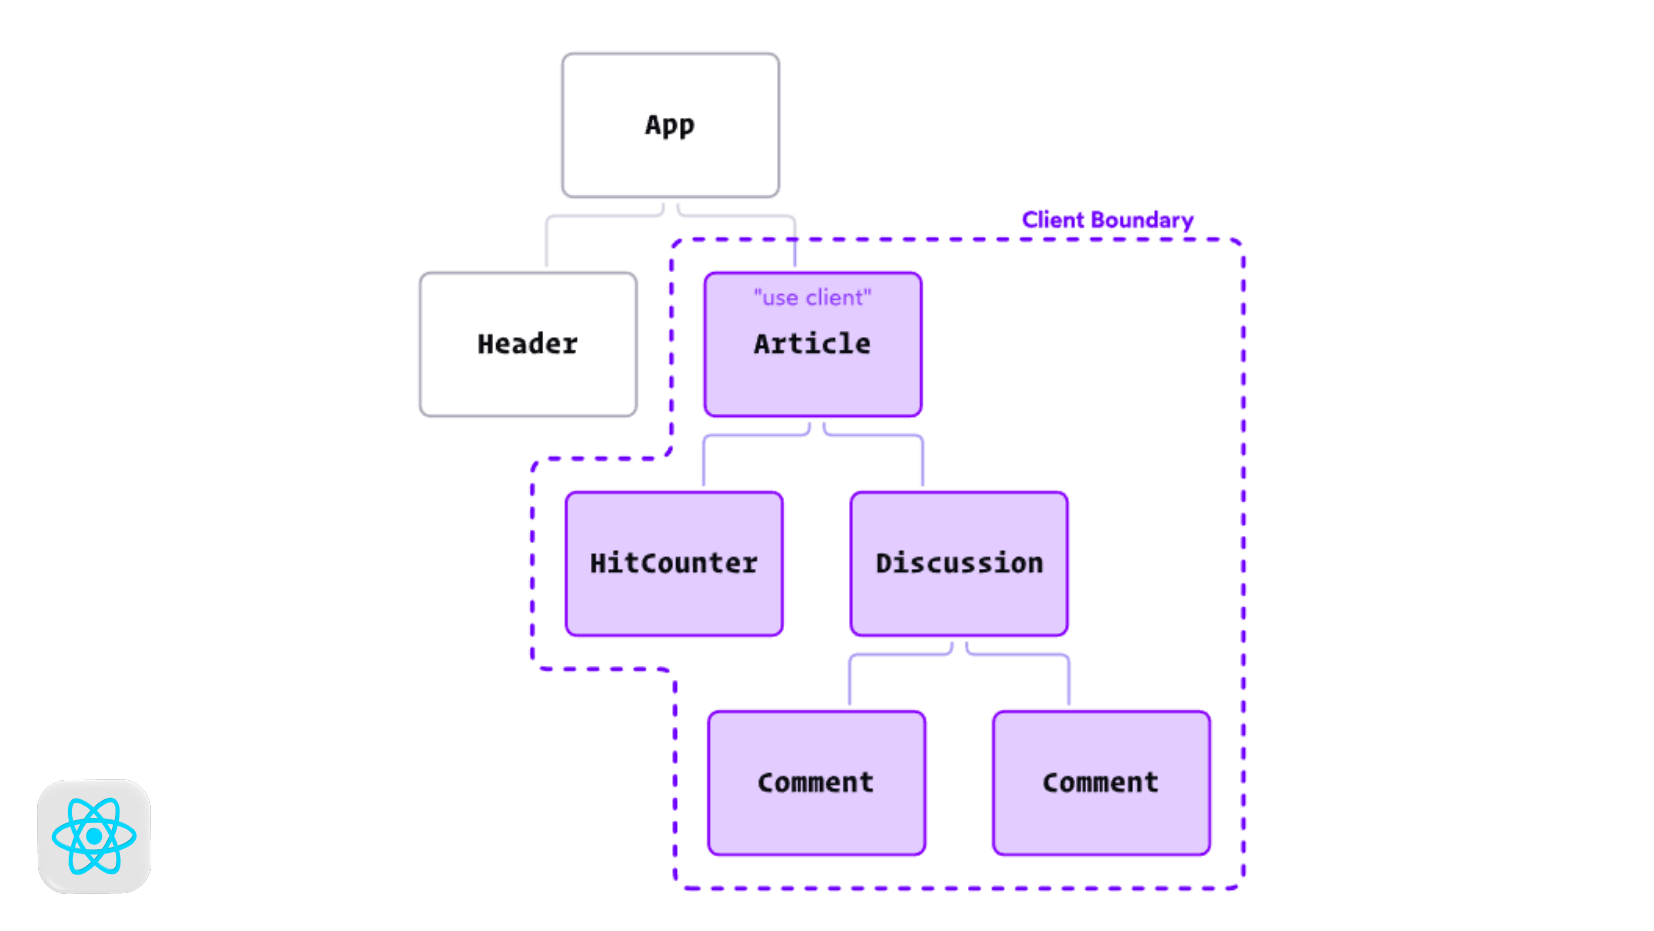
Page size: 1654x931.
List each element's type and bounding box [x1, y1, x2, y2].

picture [0, 742, 188, 931]
picture [360, 20, 1305, 914]
